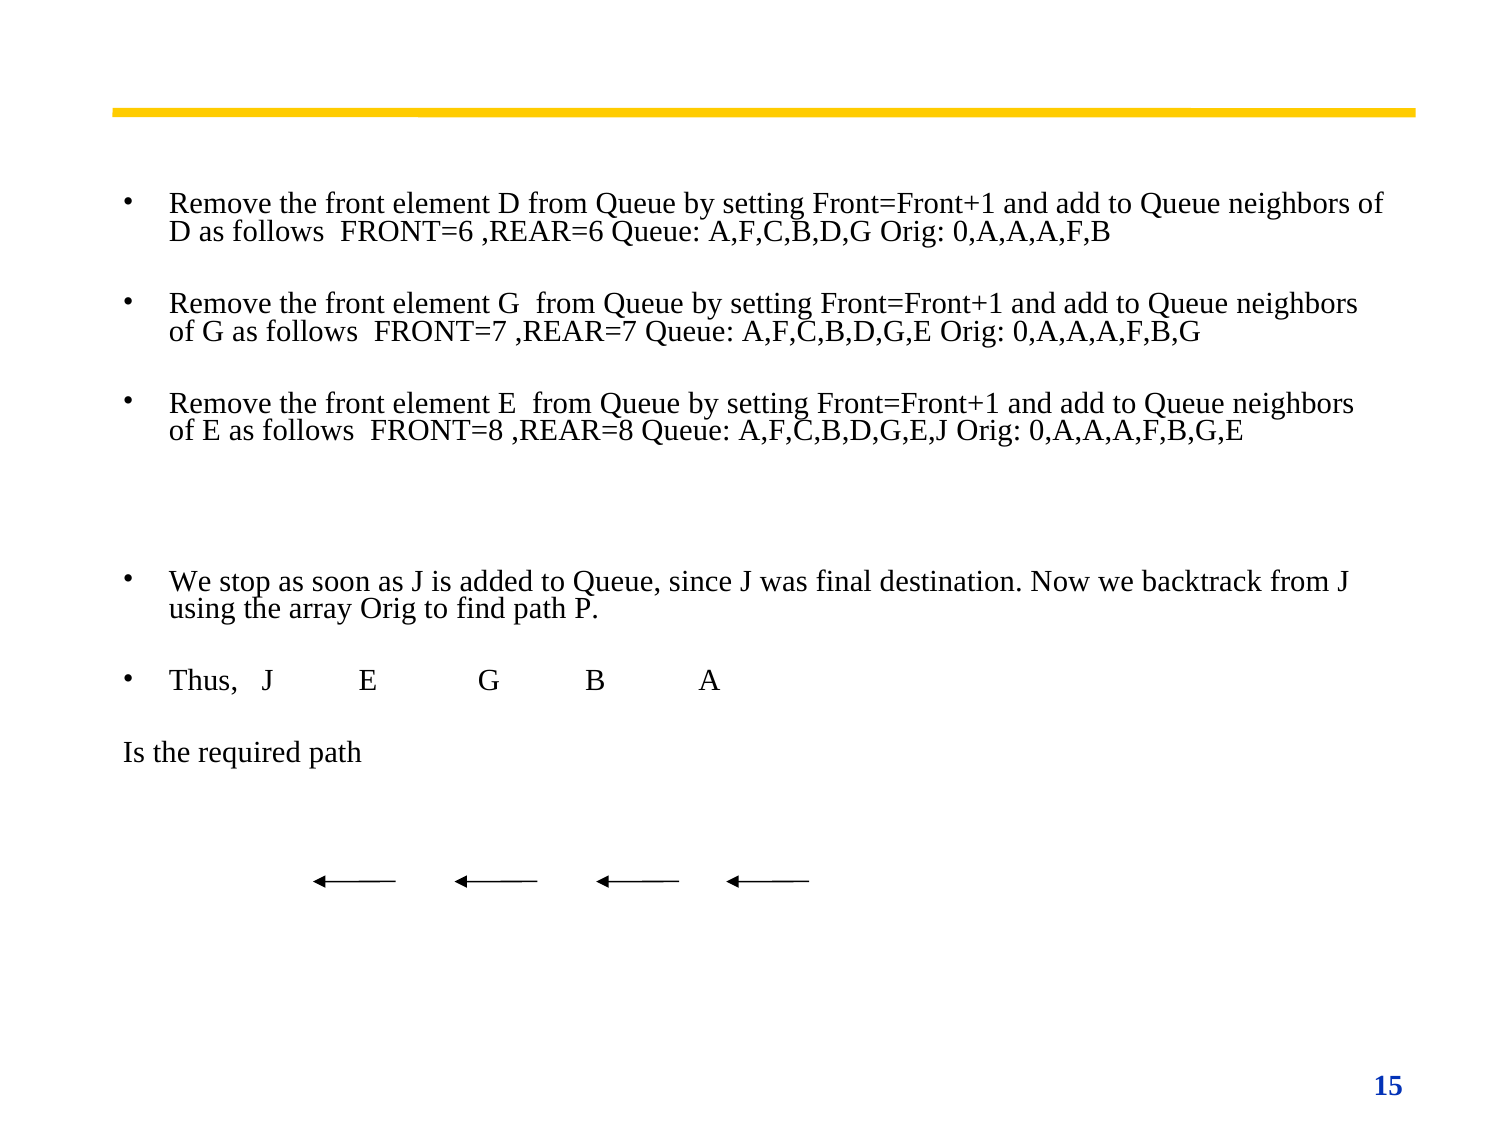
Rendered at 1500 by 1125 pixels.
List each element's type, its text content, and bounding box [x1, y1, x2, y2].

list Remove the front element D from Queue by setting Front=Front+1 and add to Queue neighbors of D as follows FRONT=6 ,REAR=6 Queue: A,F,C,B,D,G Orig: 0,A,A,A,F,B Remove the front element G from Queue by setting Front=Front+1 and add to Queue neighbors of G as follows FRONT=7 ,REAR=7 Queue: A,F,C,B,D,G,E Orig: 0,A,A,A,F,B,G Remove the front element E from Queue by setting Front=Front+1 and add to Queue neighbors of E as follows FRONT=8 ,REAR=8 Queue: A,F,C,B,D,G,E,J Orig: 0,A,A,A,F,B,G,E We stop as soon as J is added to Queue, since J was final destination. Now we backtrack from J using the array Orig to find path P. Thus, J E G B A Is the required path [112, 187, 1400, 783]
